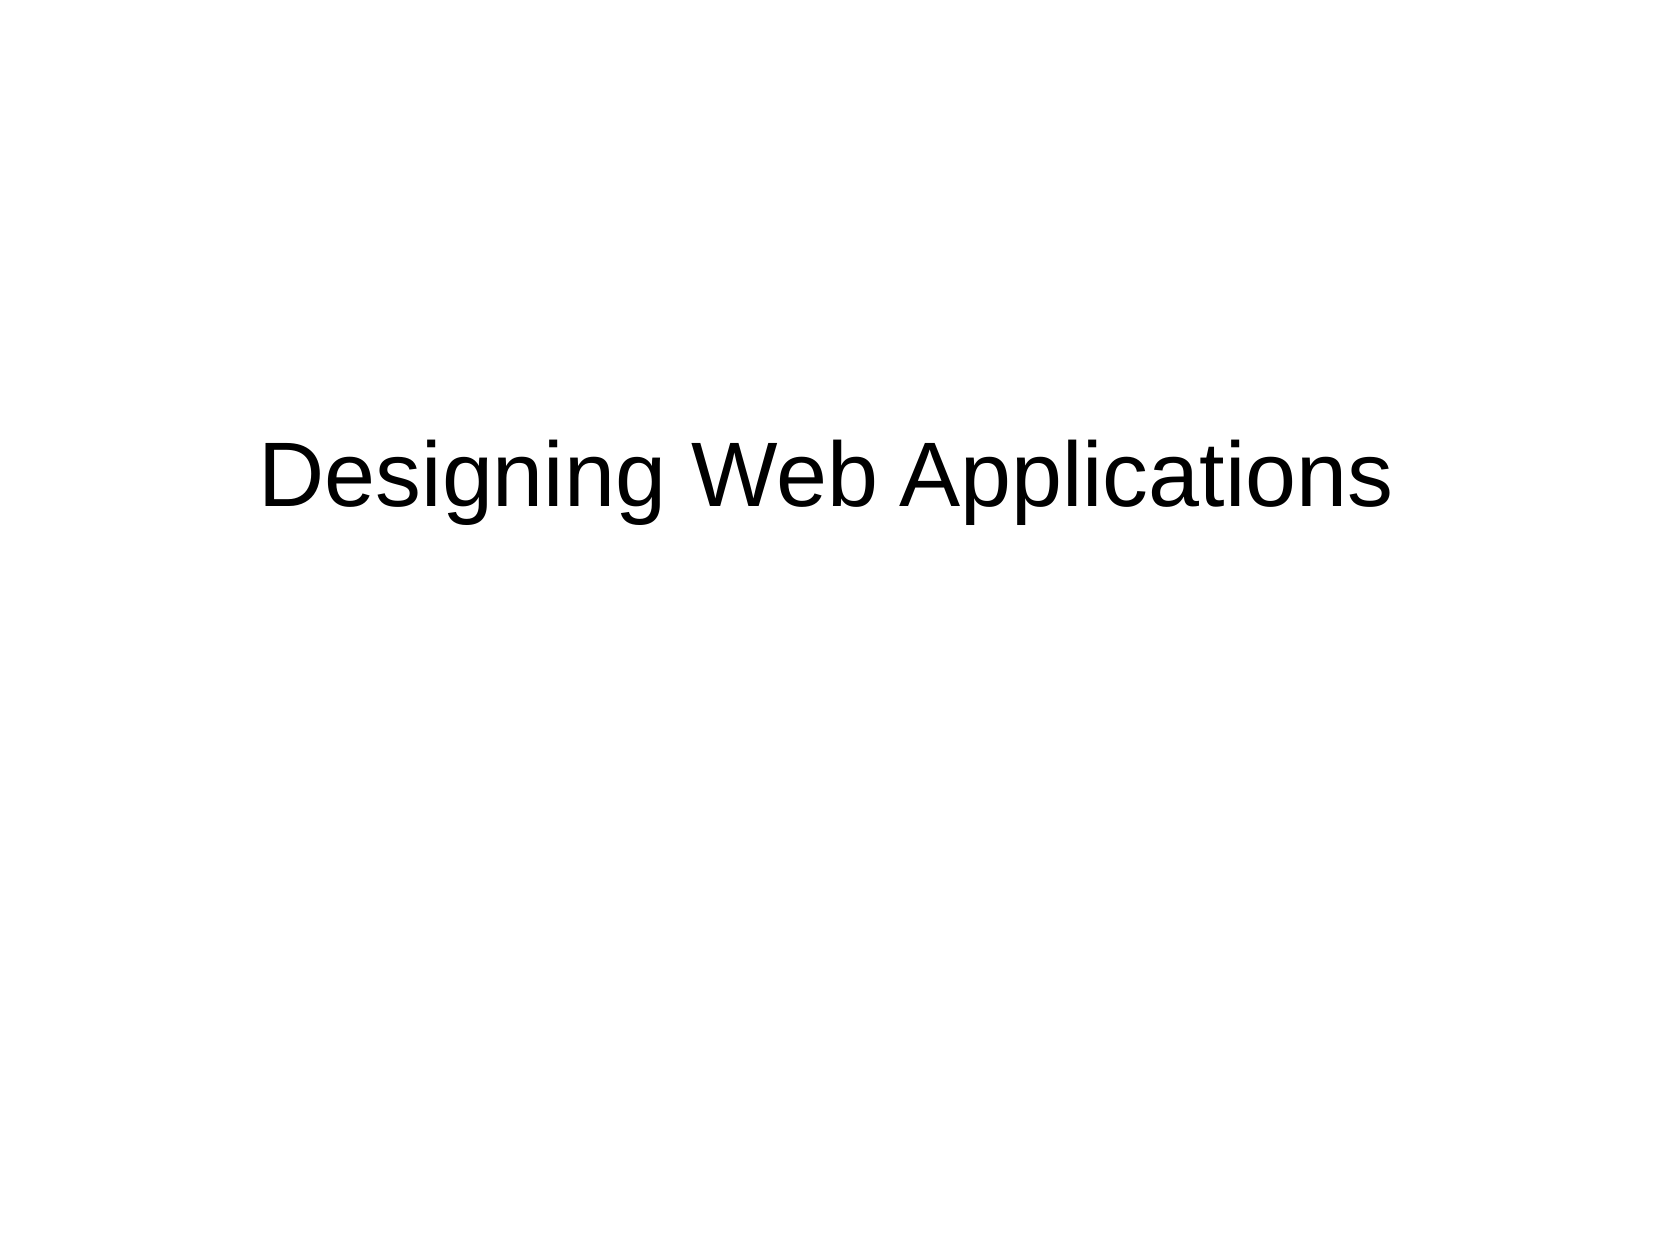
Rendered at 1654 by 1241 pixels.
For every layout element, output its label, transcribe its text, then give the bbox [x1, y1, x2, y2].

title Designing Web Applications [82, 371, 1571, 579]
